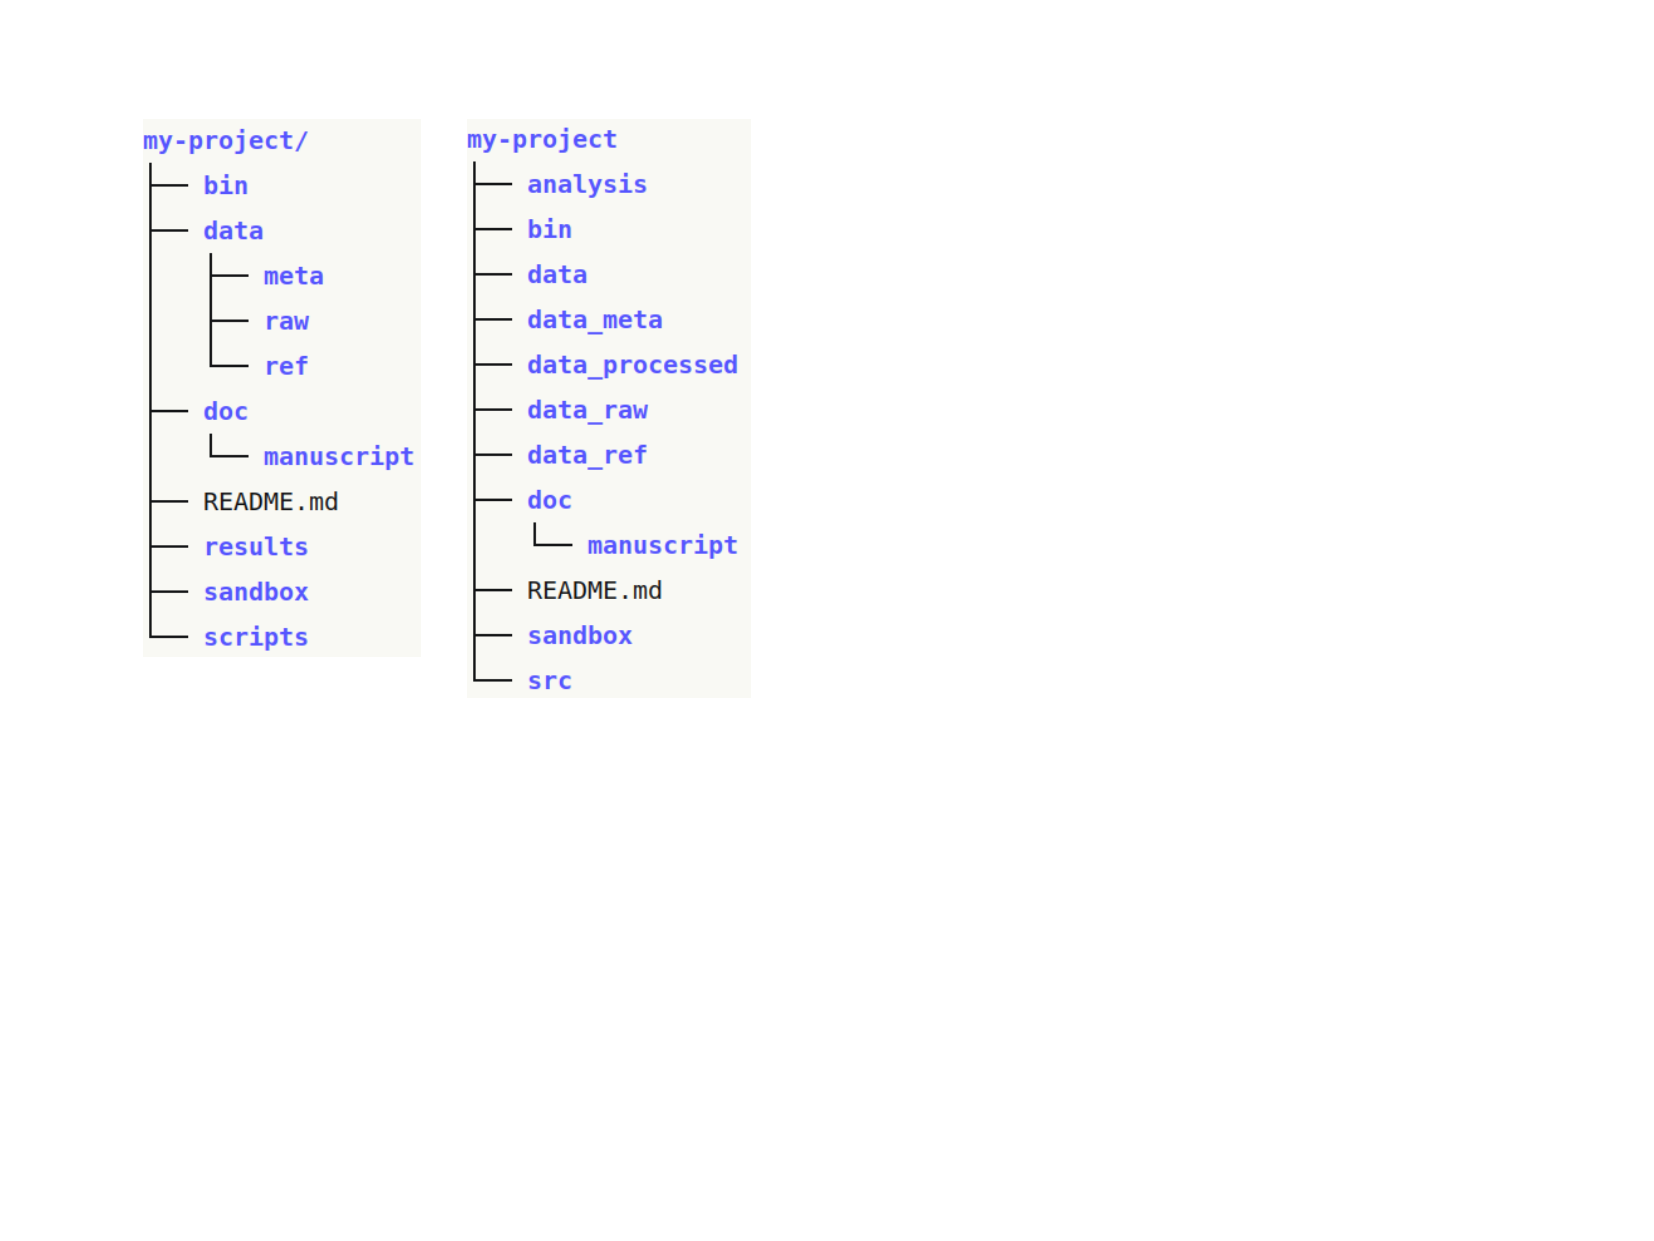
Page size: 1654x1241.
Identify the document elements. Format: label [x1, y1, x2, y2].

picture [467, 119, 751, 698]
picture [143, 119, 421, 657]
